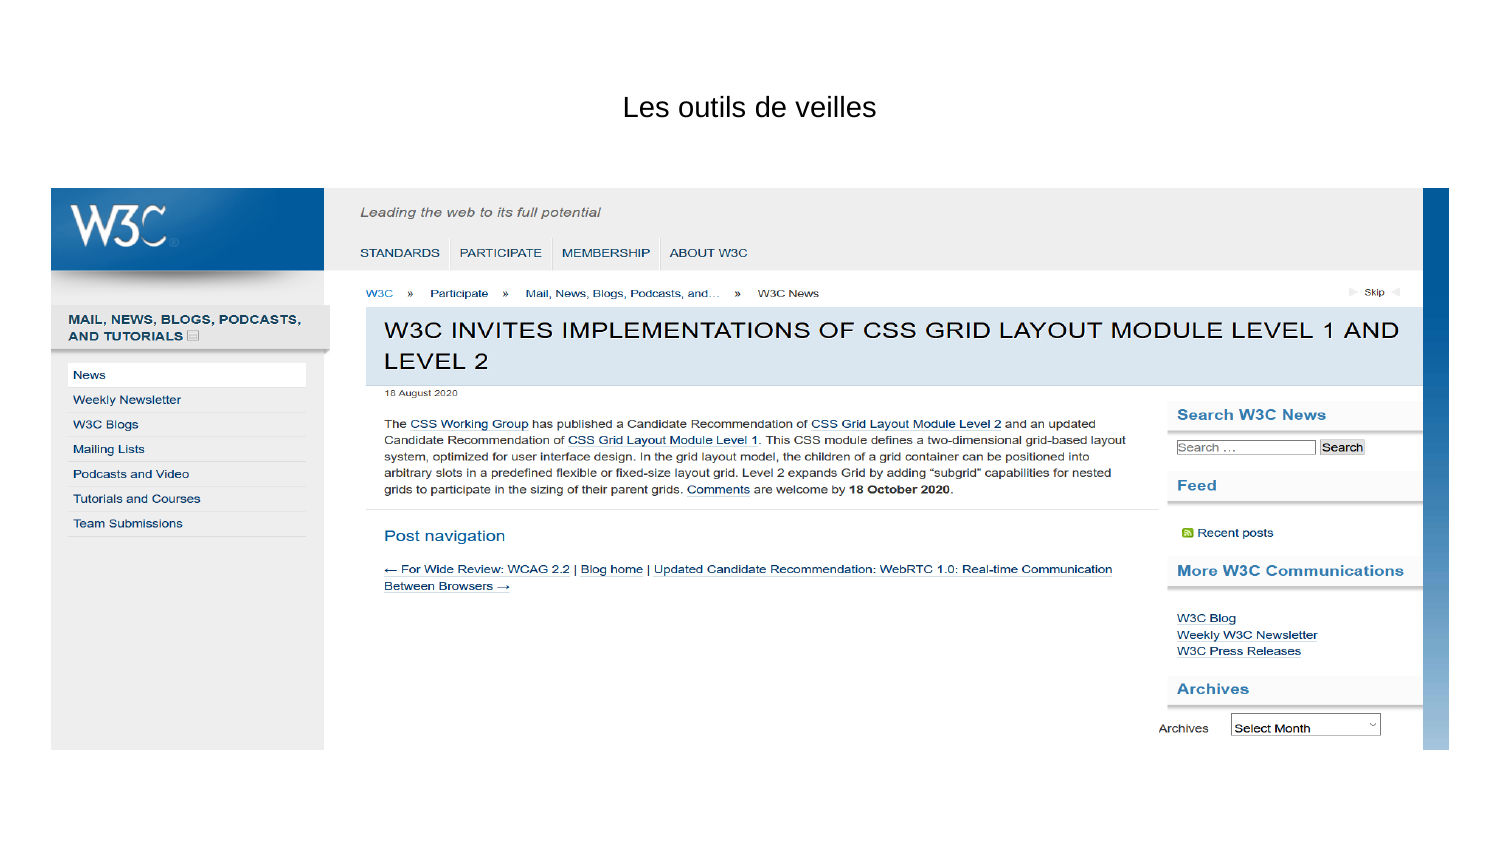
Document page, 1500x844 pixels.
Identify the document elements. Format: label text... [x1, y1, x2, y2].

picture [51, 188, 1449, 750]
title Les outils de veilles [51, 72, 1449, 167]
